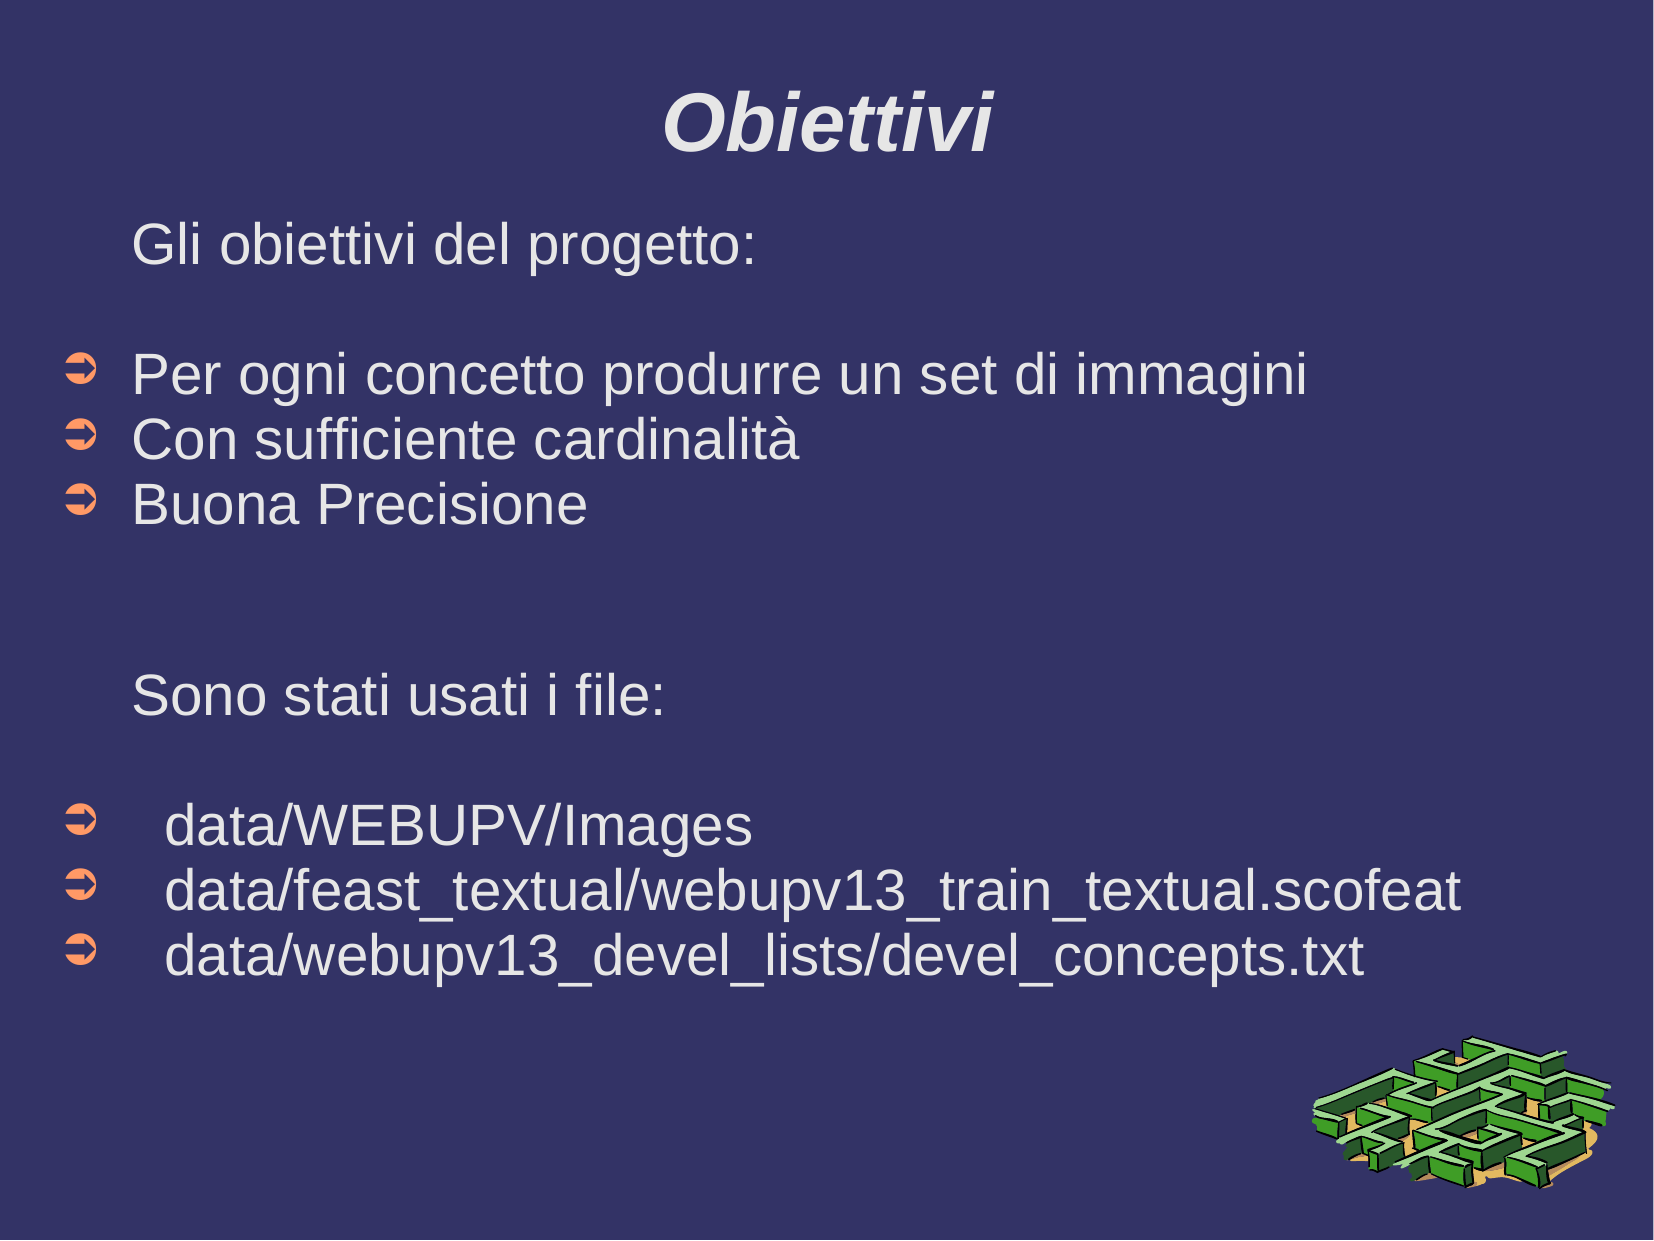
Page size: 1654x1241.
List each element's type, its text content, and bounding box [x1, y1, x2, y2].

list Gli obiettivi del progetto: Per ogni concetto produrre un set di immagini Con sufficiente cardinalità Buona Precisione Sono stati usati i file: data/WEBUPV/Images data/feast_textual/webupv13_train_textual.scofeat data/webupv13_devel_lists/devel_concepts.txt [48, 212, 1571, 1170]
title Obiettivi [121, 19, 1534, 212]
